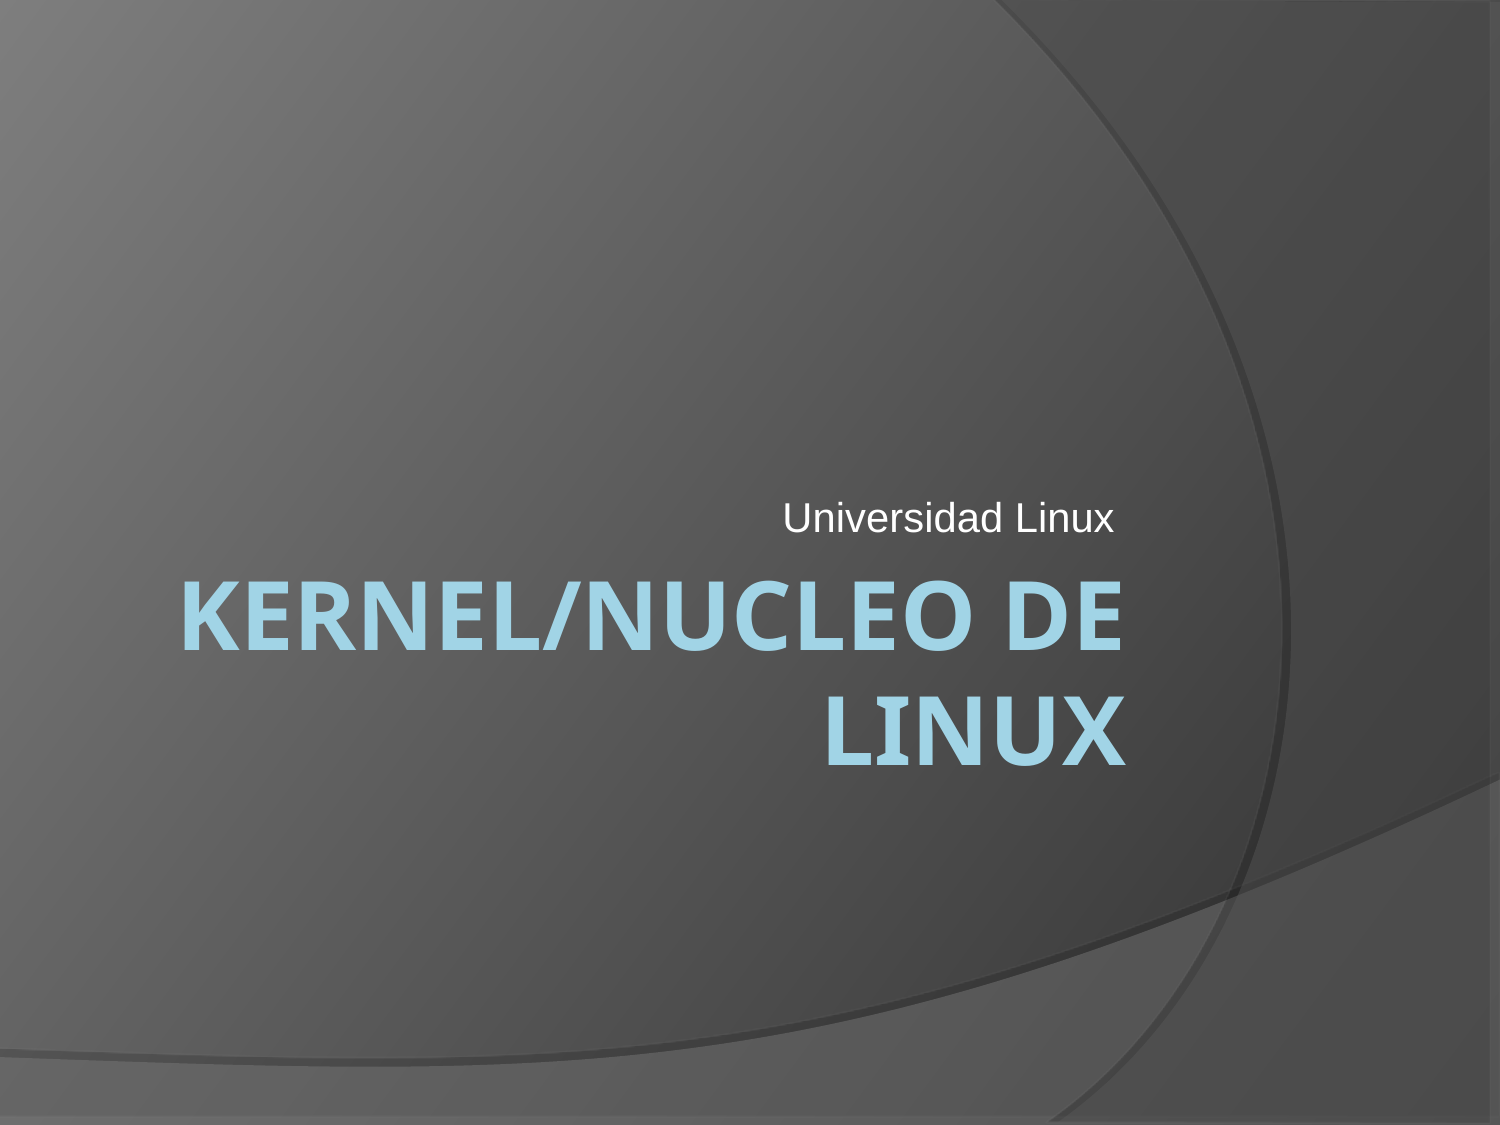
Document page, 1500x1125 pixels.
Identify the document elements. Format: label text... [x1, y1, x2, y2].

subtitle Universidad Linux [71, 253, 1134, 541]
title KERNEL/NUCLEO DE LINUX [70, 547, 1134, 925]
